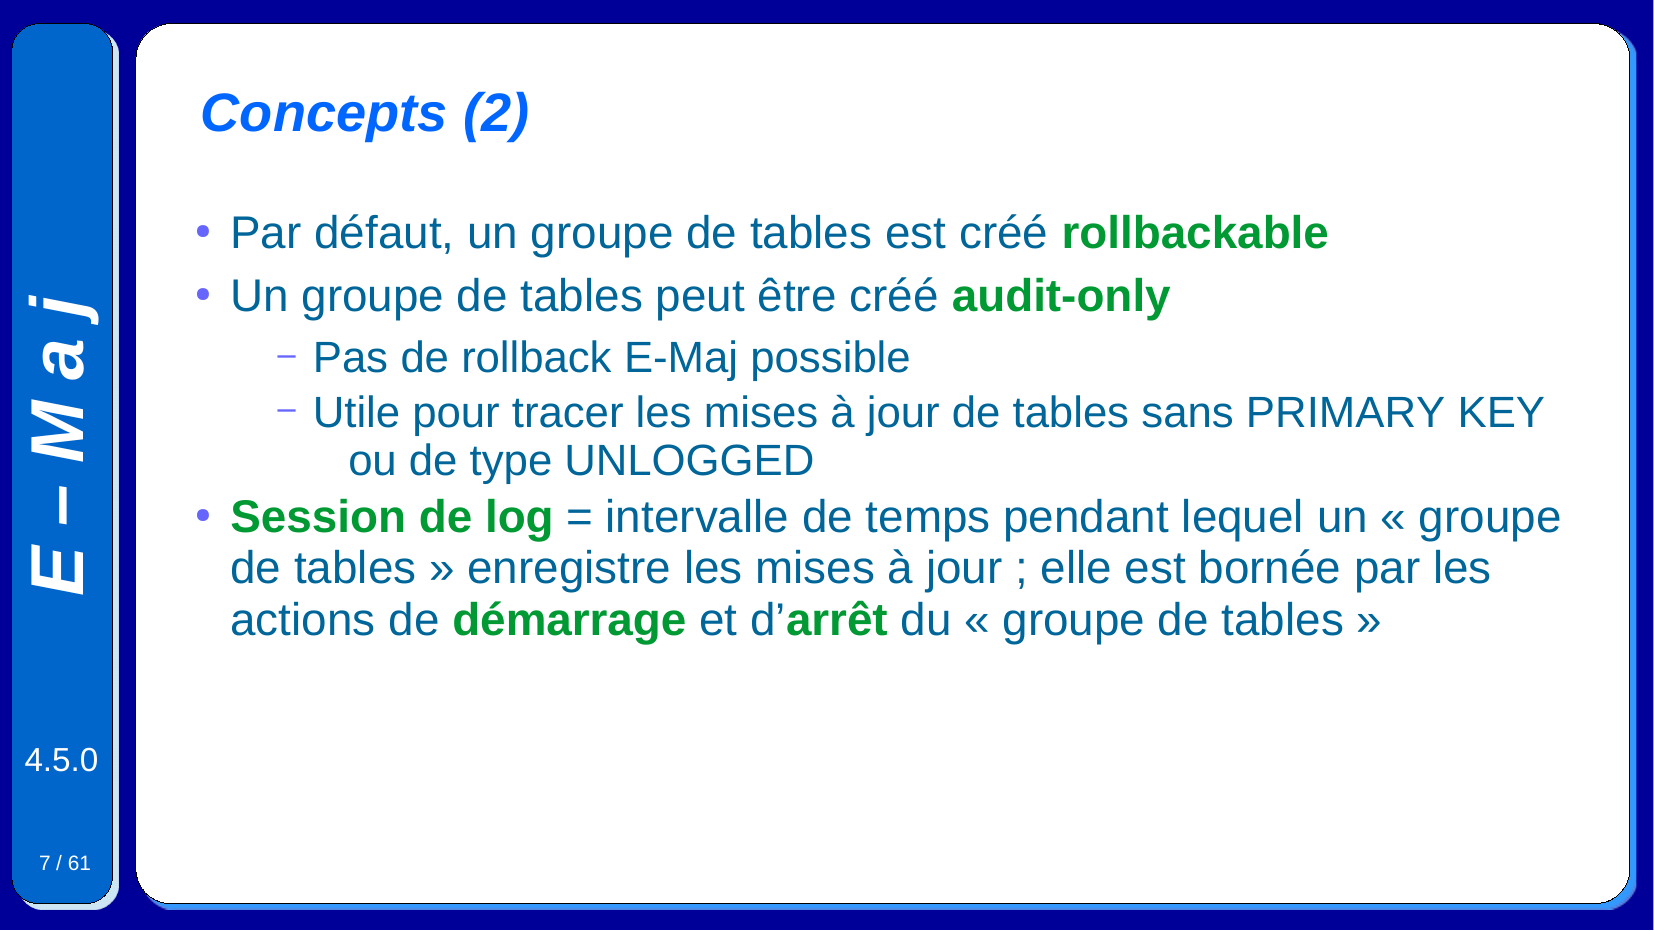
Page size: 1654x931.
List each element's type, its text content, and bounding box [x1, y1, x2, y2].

list Par défaut, un groupe de tables est créé rollbackable Un groupe de tables peut être créé audit-only Pas de rollback E-Maj possible Utile pour tracer les mises à jour de tables sans PRIMARY KEY ou de type UNLOGGED Session de log = intervalle de temps pendant lequel un « groupe de tables » enregistre les mises à jour ; elle est bornée par les actions de démarrage et d’arrêt du « groupe de tables » [177, 206, 1587, 827]
title Concepts (2) [200, 34, 1575, 191]
